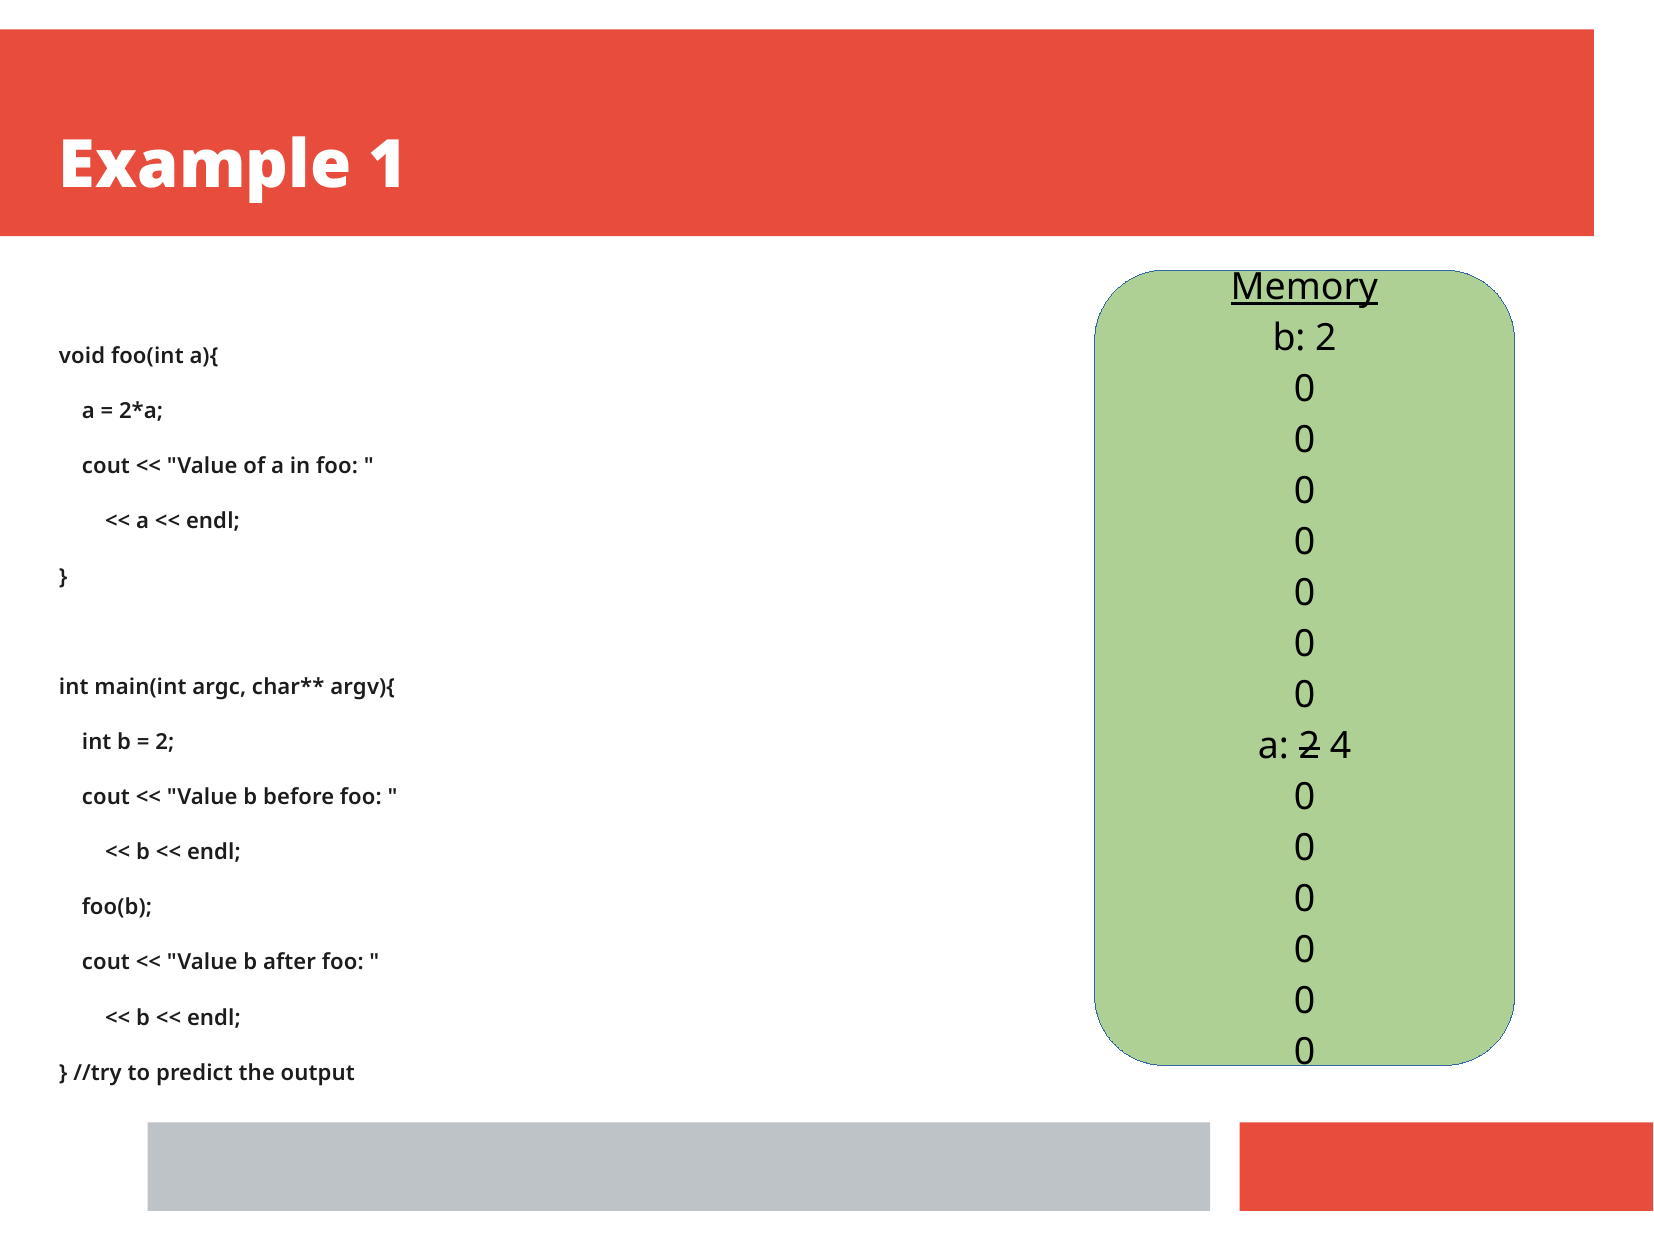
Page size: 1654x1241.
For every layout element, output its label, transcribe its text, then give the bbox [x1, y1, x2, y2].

title Example 1 [58, 59, 1594, 207]
text_box Memory b: 2 0 0 0 0 0 0 0 a: 2 4 0 0 0 0 0 0 [1094, 270, 1515, 1066]
list void foo(int a){ a = 2*a; cout << "Value of a in foo: " << a << endl; } int main(int argc, char** argv){ int b = 2; cout << "Value b before foo: " << b << endl; foo(b); cout << "Value b after foo: " << b << endl; } //try to predict the output [58, 324, 794, 1093]
